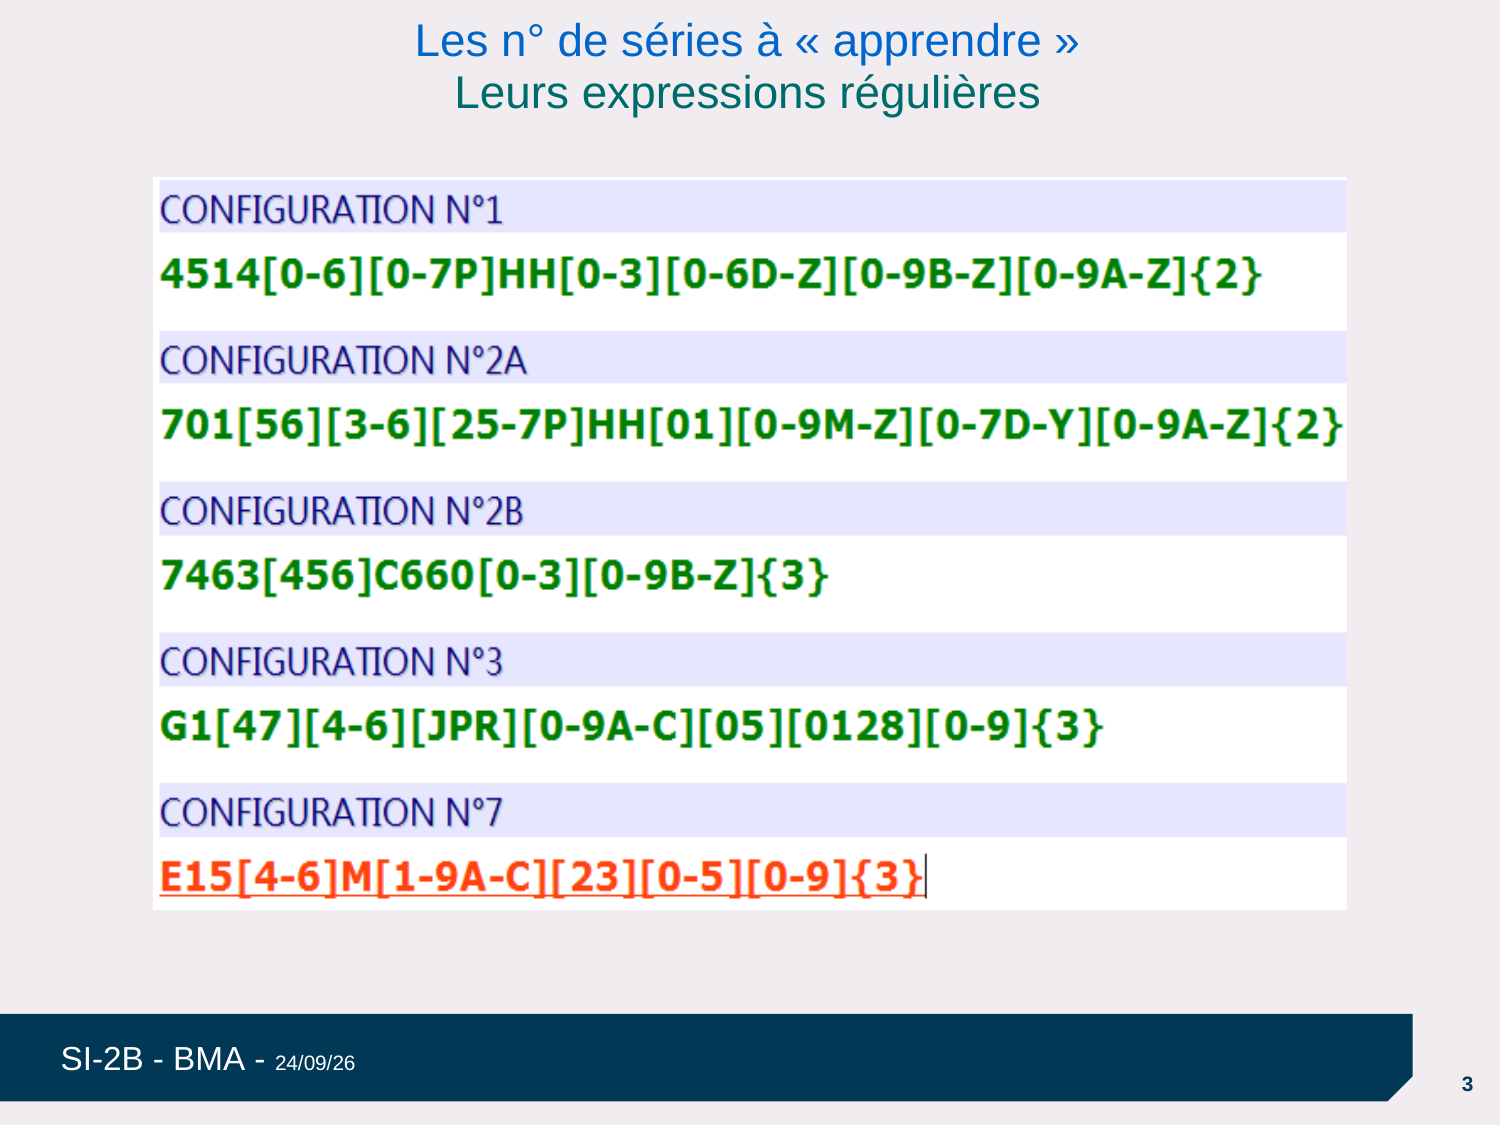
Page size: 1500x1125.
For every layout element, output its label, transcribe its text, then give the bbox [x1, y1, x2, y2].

picture [153, 177, 1347, 910]
title Les n° de séries à « apprendre » Leurs expressions régulières [89, 11, 1406, 123]
